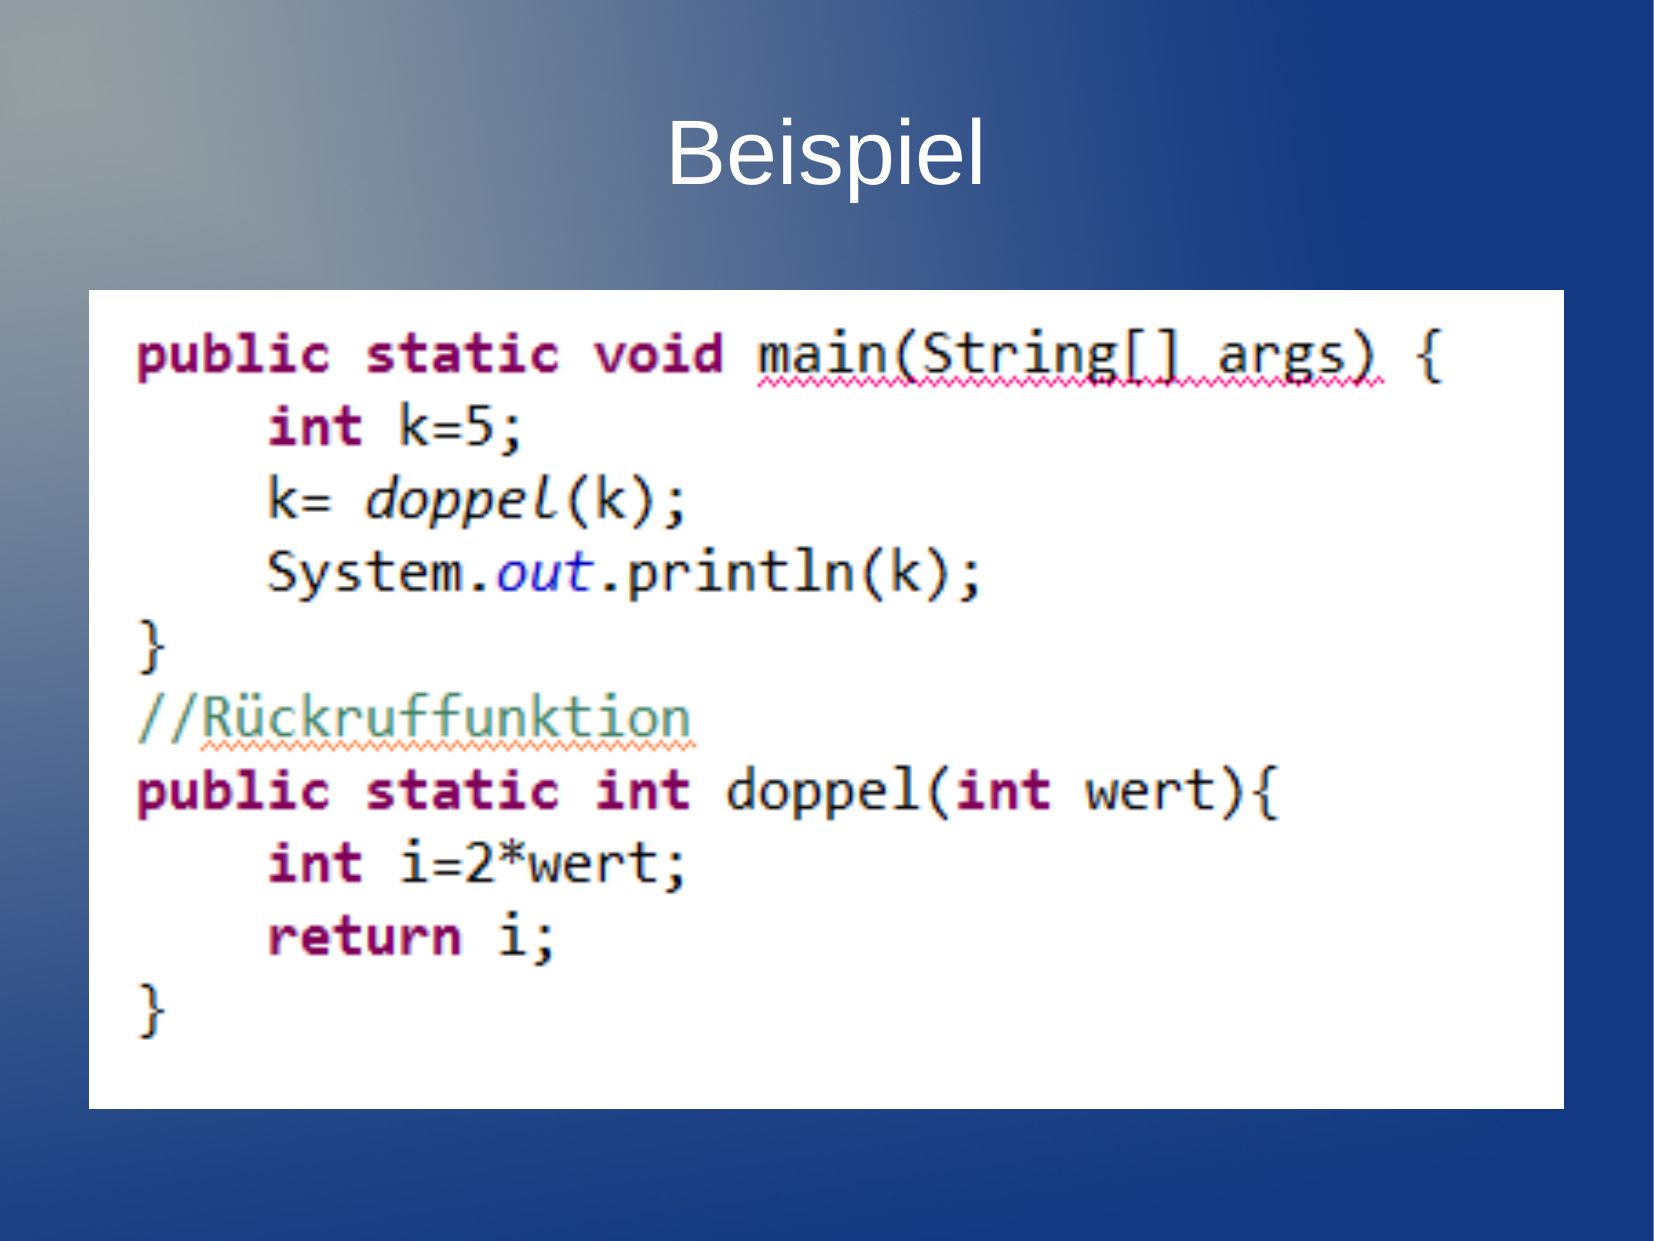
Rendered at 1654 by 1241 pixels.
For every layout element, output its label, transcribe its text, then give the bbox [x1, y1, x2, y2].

title Beispiel [82, 49, 1571, 257]
picture [0, 0, 1654, 1241]
